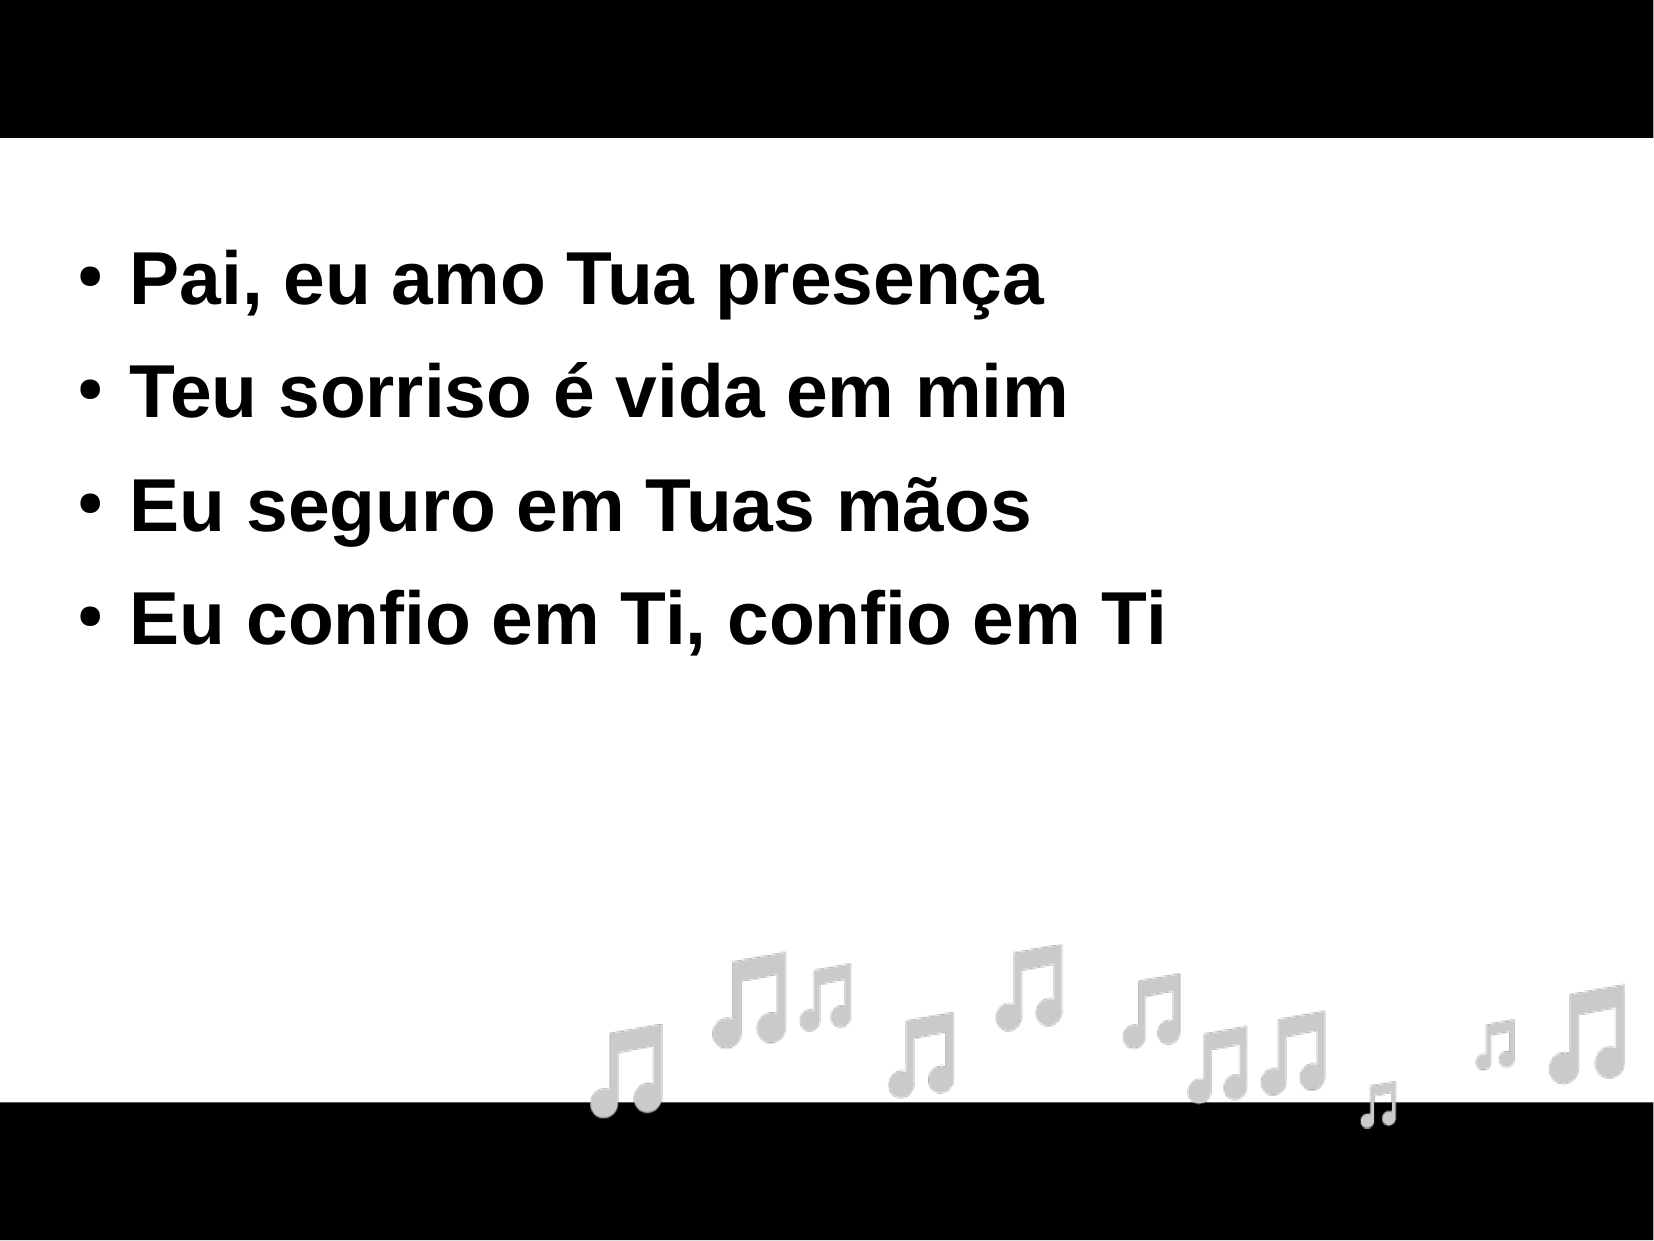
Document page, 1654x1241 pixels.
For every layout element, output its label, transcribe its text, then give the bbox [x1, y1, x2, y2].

list Pai, eu amo Tua presença Teu sorriso é vida em mim Eu seguro em Tuas mãos Eu confio em Ti, confio em Ti [59, 236, 1595, 1024]
